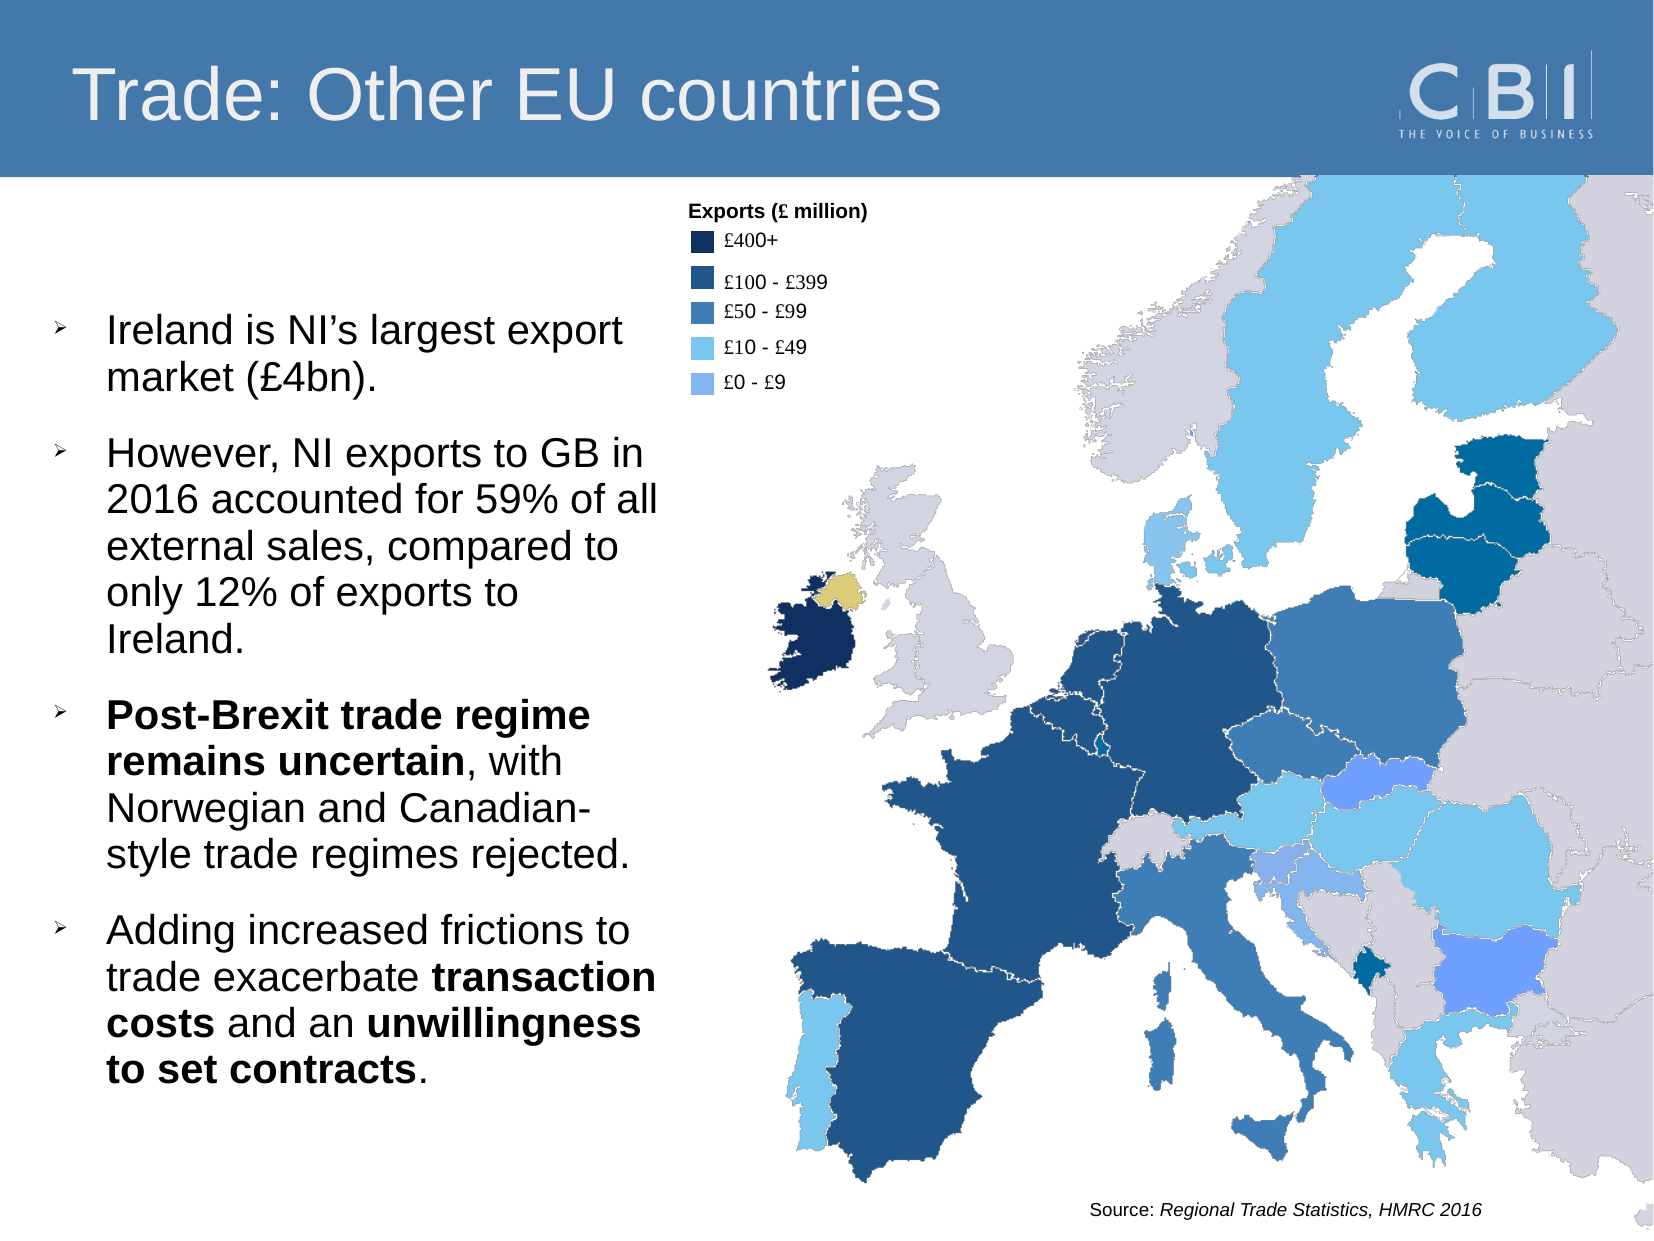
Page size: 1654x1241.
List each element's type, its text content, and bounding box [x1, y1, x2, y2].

text_box [690, 372, 708, 396]
text_box £0 - £9 [708, 367, 759, 402]
text_box [690, 301, 708, 325]
text_box [690, 336, 708, 361]
picture [759, 175, 1654, 1241]
text_box £50 - £99 [708, 292, 759, 328]
text_box Ireland is NI’s largest export market (£4bn). However, NI exports to GB in 2016 accounted for 59% of all external sales, compared to only 12% of exports to Ireland. Post-Brexit trade regime remains uncertain, with Norwegian and Canadian-style trade regimes rejected. Adding increased frictions to trade exacerbate transaction costs and an unwillingness to set contracts. [35, 307, 662, 1205]
text_box [690, 231, 708, 254]
text_box Exports (£ million) [673, 192, 759, 231]
title Trade: Other EU countries [0, 0, 1654, 178]
picture [1393, 44, 1599, 142]
text_box £10 - £49 [708, 328, 759, 367]
text_box £400+ [708, 231, 759, 260]
text_box [690, 265, 708, 290]
text_box £100 - £399 [708, 263, 759, 292]
